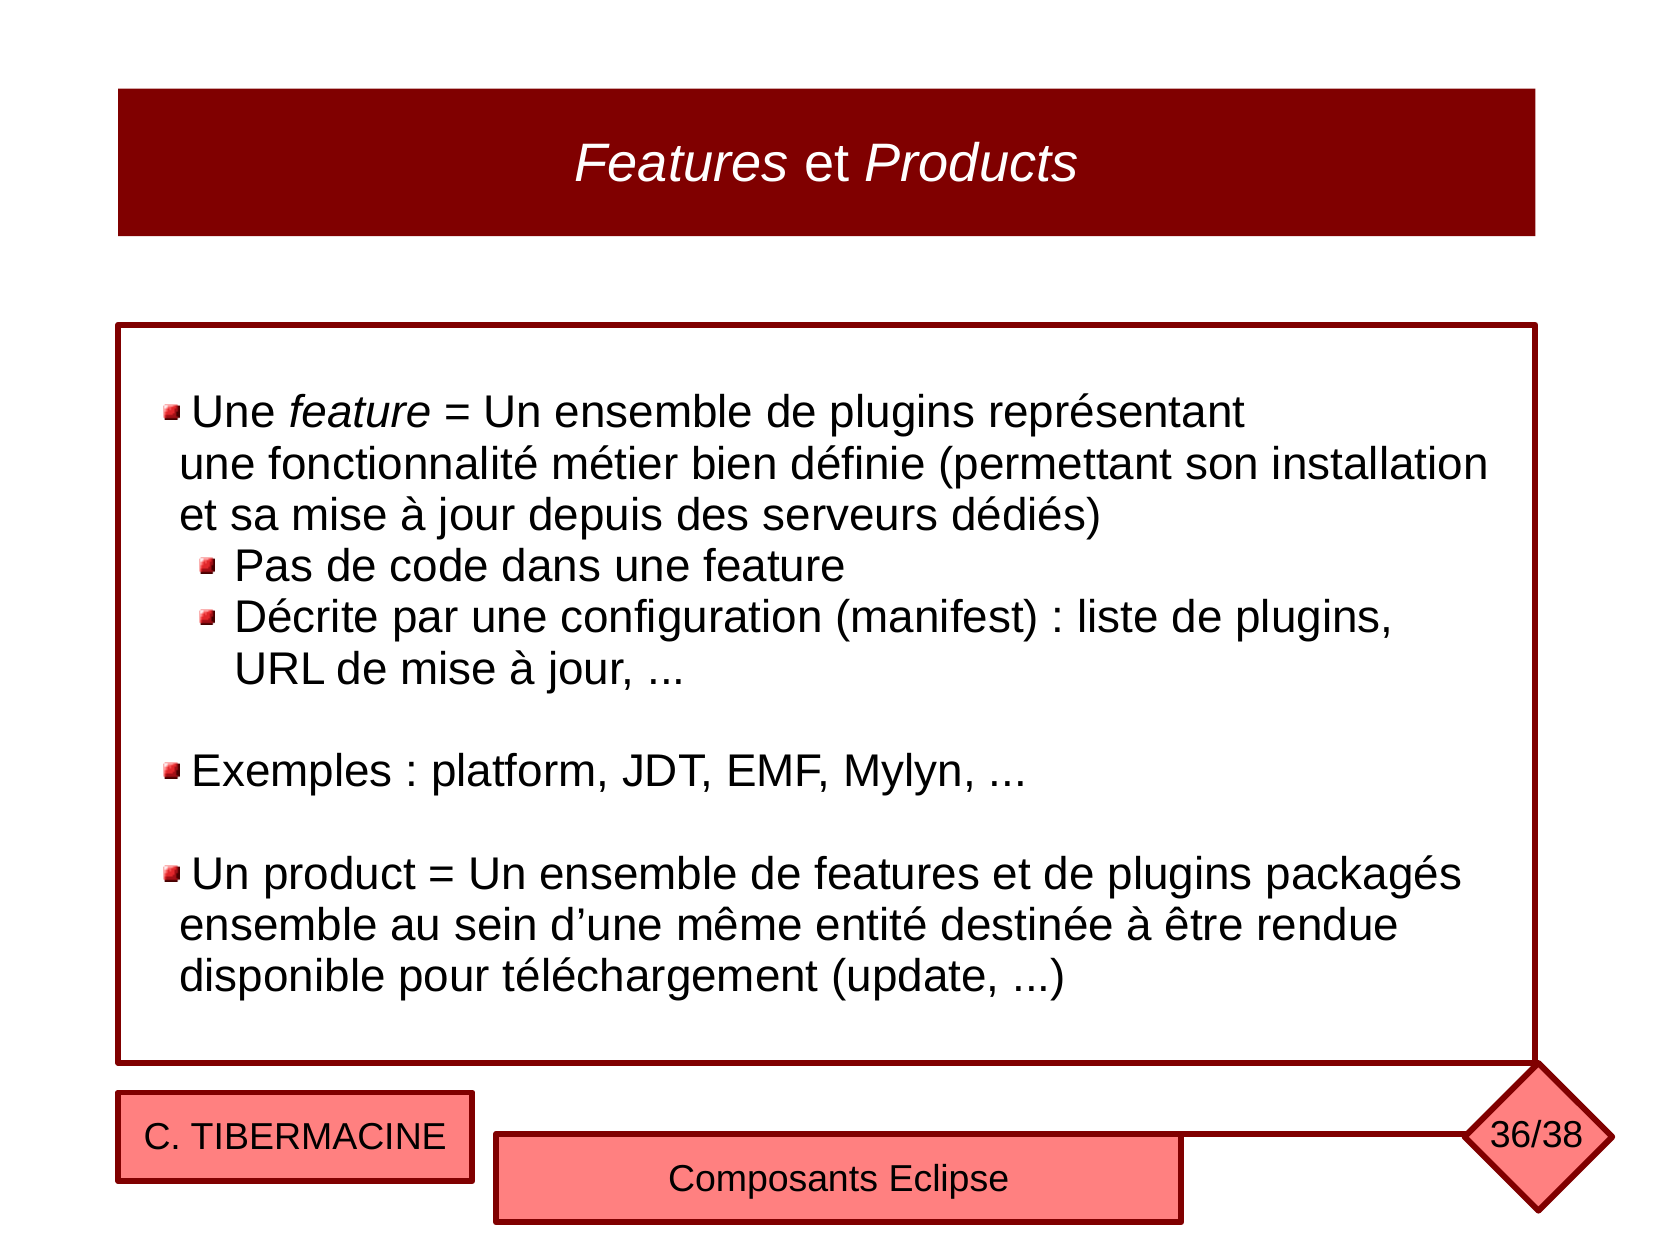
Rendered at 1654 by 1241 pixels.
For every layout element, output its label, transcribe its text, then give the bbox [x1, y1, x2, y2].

text_box Une feature = Un ensemble de plugins représentant une fonctionnalité métier bien définie (permettant son installation et sa mise à jour depuis des serveurs dédiés) Pas de code dans une feature Décrite par une configuration (manifest) : liste de plugins, URL de mise à jour, ... Exemples : platform, JDT, EMF, Mylyn, ... Un product = Un ensemble de features et de plugins packagés ensemble au sein d’une même entité destinée à être rendue disponible pour téléchargement (update, ...) [118, 324, 1536, 1063]
picture [163, 404, 180, 420]
text_box [1464, 1126, 1475, 1148]
text_box Features et Products [118, 88, 1536, 237]
picture [163, 762, 180, 779]
text_box [1495, 1062, 1582, 1106]
picture [199, 557, 215, 574]
picture [199, 609, 215, 625]
picture [163, 865, 180, 882]
text_box Composants Eclipse [496, 1133, 1182, 1223]
text_box [1490, 1163, 1587, 1211]
text_box C. TIBERMACINE [118, 1092, 473, 1182]
text_box <numéro>/38 [1475, 1106, 1654, 1163]
